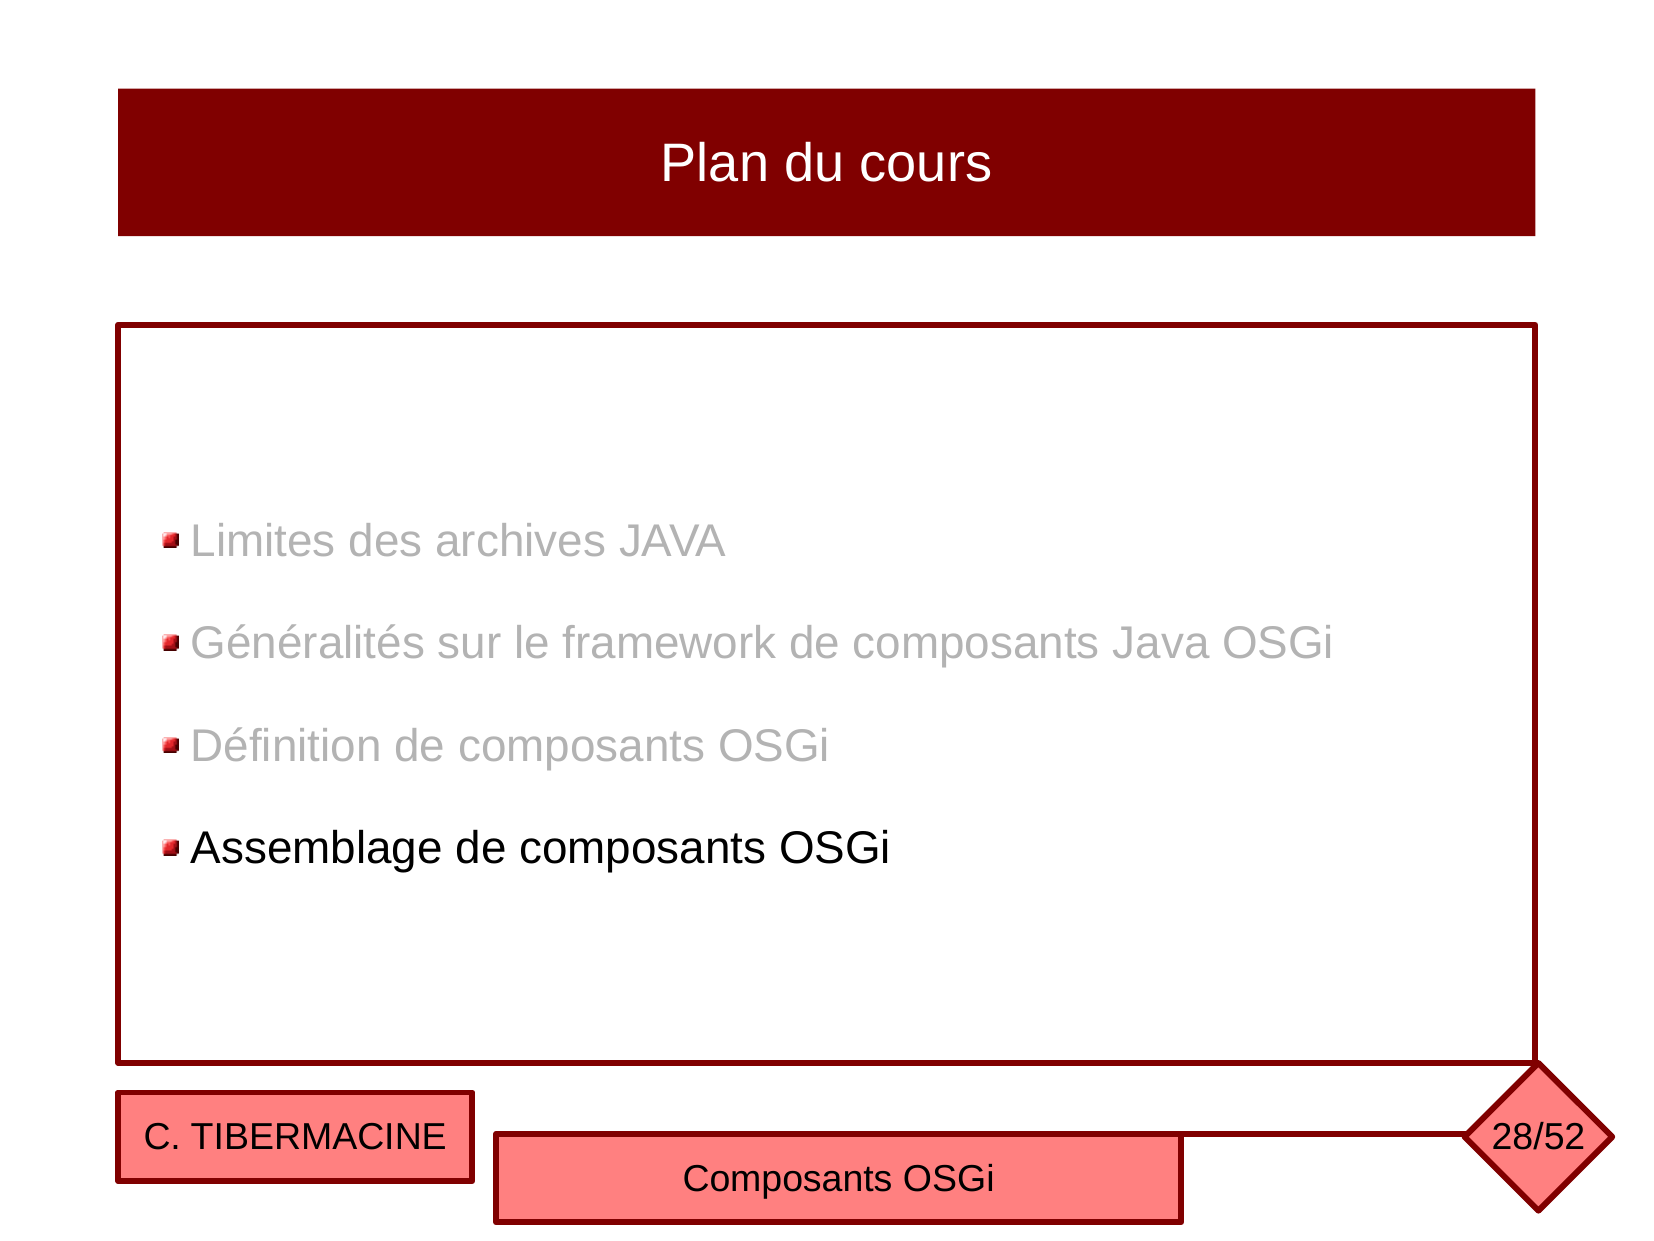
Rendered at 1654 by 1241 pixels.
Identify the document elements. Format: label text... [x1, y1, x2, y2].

text_box C. TIBERMACINE [118, 1092, 473, 1182]
text_box Composants OSGi [496, 1133, 1182, 1223]
picture [162, 839, 179, 856]
text_box Limites des archives JAVA Généralités sur le framework de composants Java OSGi Définition de composants OSGi Assemblage de composants OSGi [118, 324, 1536, 1063]
picture [162, 634, 179, 651]
picture [162, 737, 179, 753]
text_box [1464, 1125, 1476, 1149]
text_box Plan du cours [118, 88, 1536, 237]
text_box [1494, 1062, 1583, 1107]
text_box [1601, 1125, 1613, 1149]
text_box <numéro>/52 [1476, 1107, 1601, 1207]
picture [162, 532, 179, 548]
